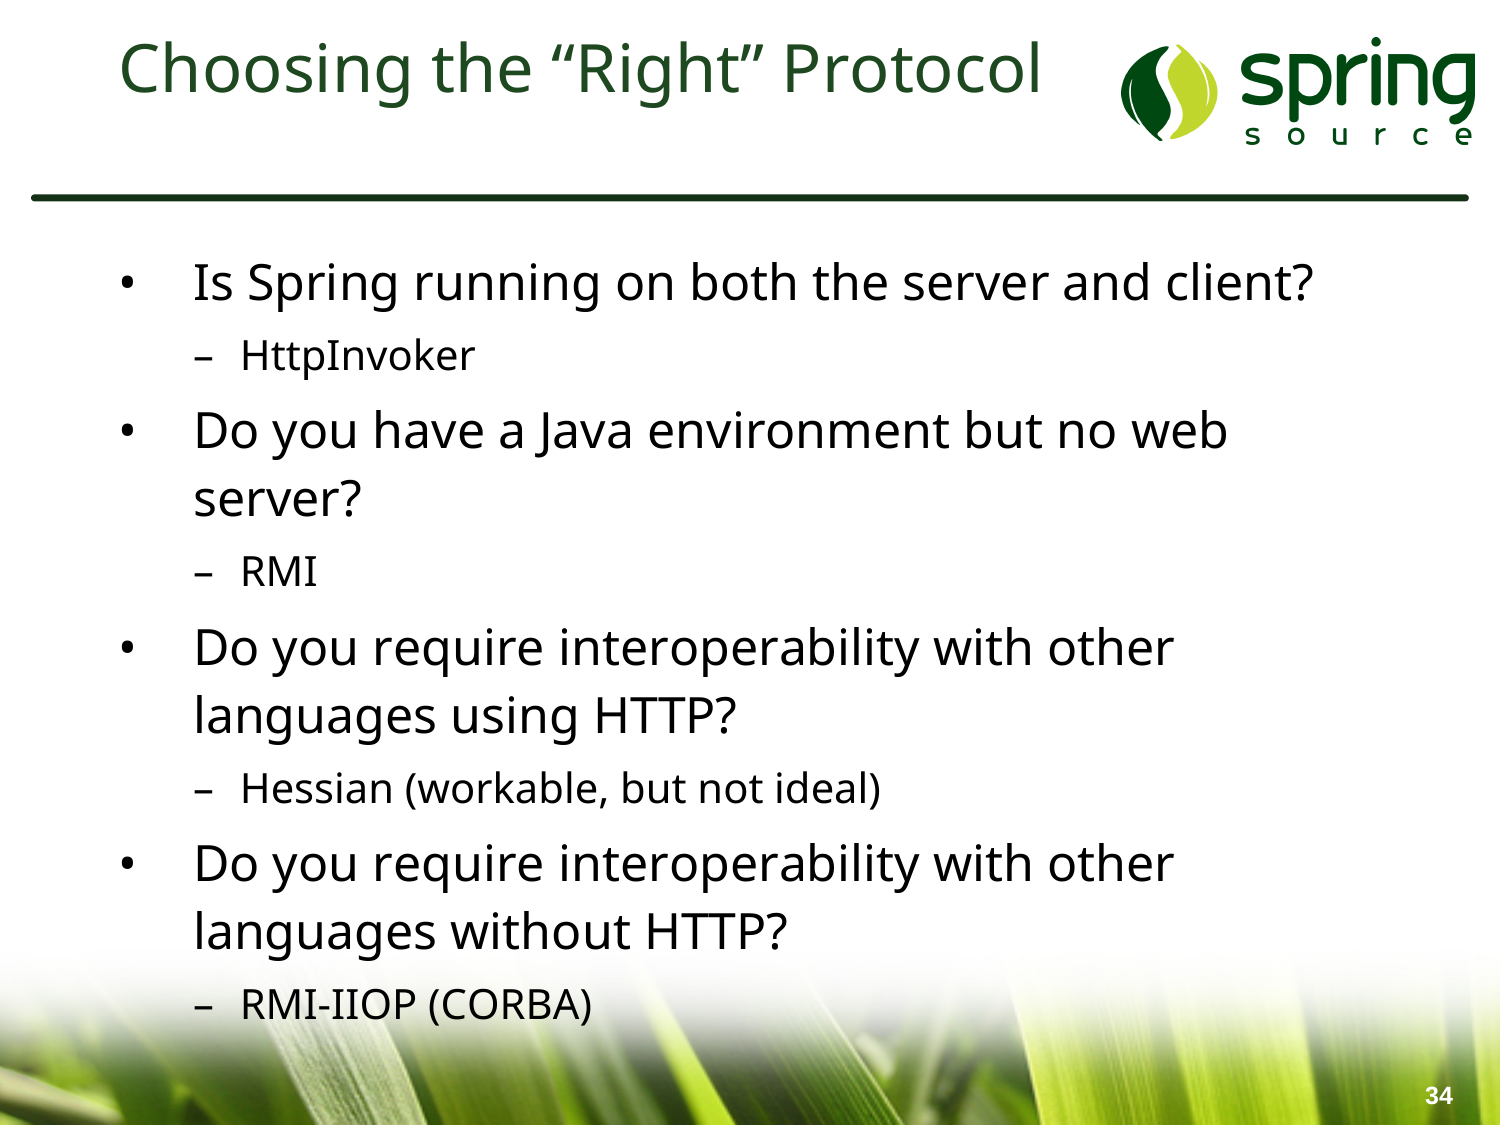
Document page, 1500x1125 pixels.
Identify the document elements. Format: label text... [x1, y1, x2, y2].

title Choosing the “Right” Protocol [103, 13, 1136, 176]
picture [1136, 37, 1475, 145]
list Is Spring running on both the server and client? HttpInvoker Do you have a Java environment but no web server? RMI Do you require interoperability with other languages using HTTP? Hessian (workable, but not ideal) Do you require interoperability with other languages without HTTP? RMI-IIOP (CORBA) [103, 239, 1394, 1023]
picture [0, 944, 1500, 1125]
